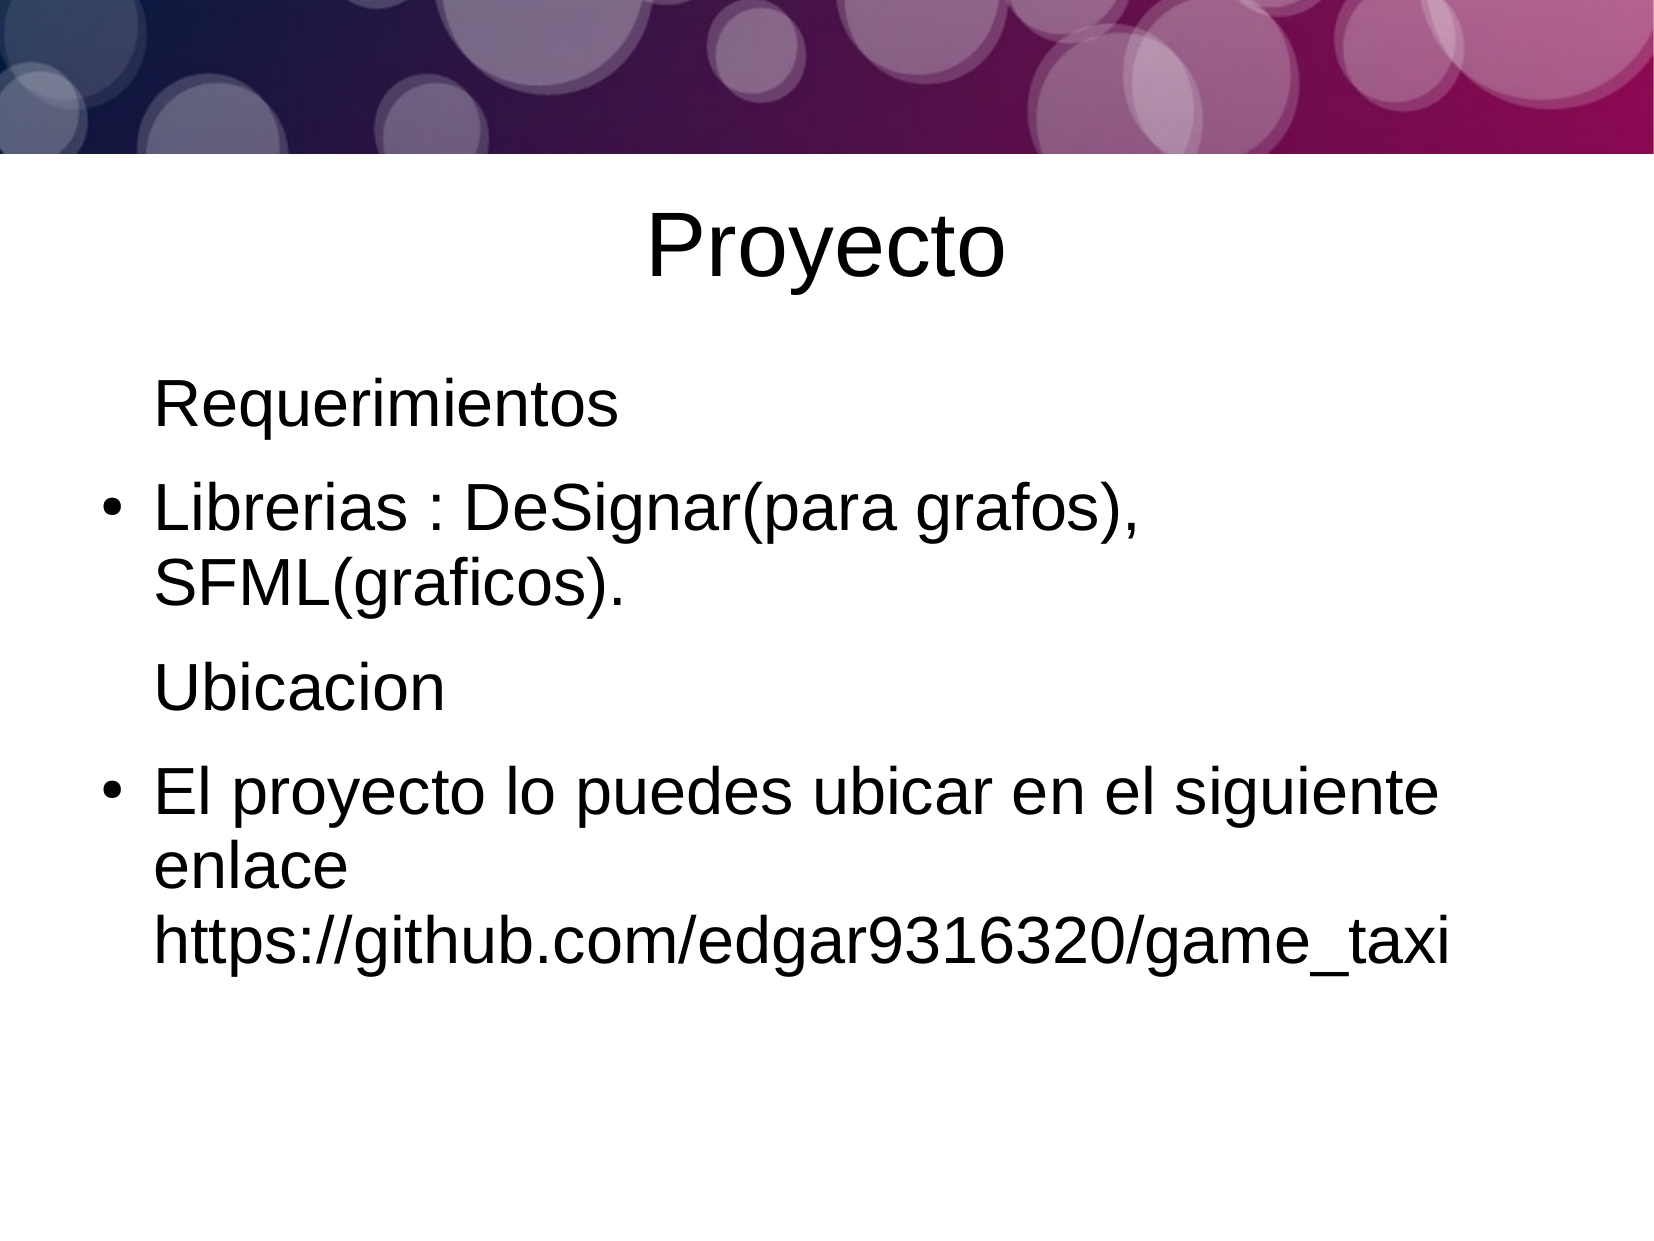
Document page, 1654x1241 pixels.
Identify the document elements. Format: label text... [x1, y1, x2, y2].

picture [0, 0, 1654, 154]
title Proyecto [82, 159, 1571, 331]
list Requerimientos Librerias : DeSignar(para grafos), SFML(graficos). Ubicacion El proyecto lo puedes ubicar en el siguiente enlace https://github.com/edgar9316320/game_taxi [82, 366, 1571, 1087]
